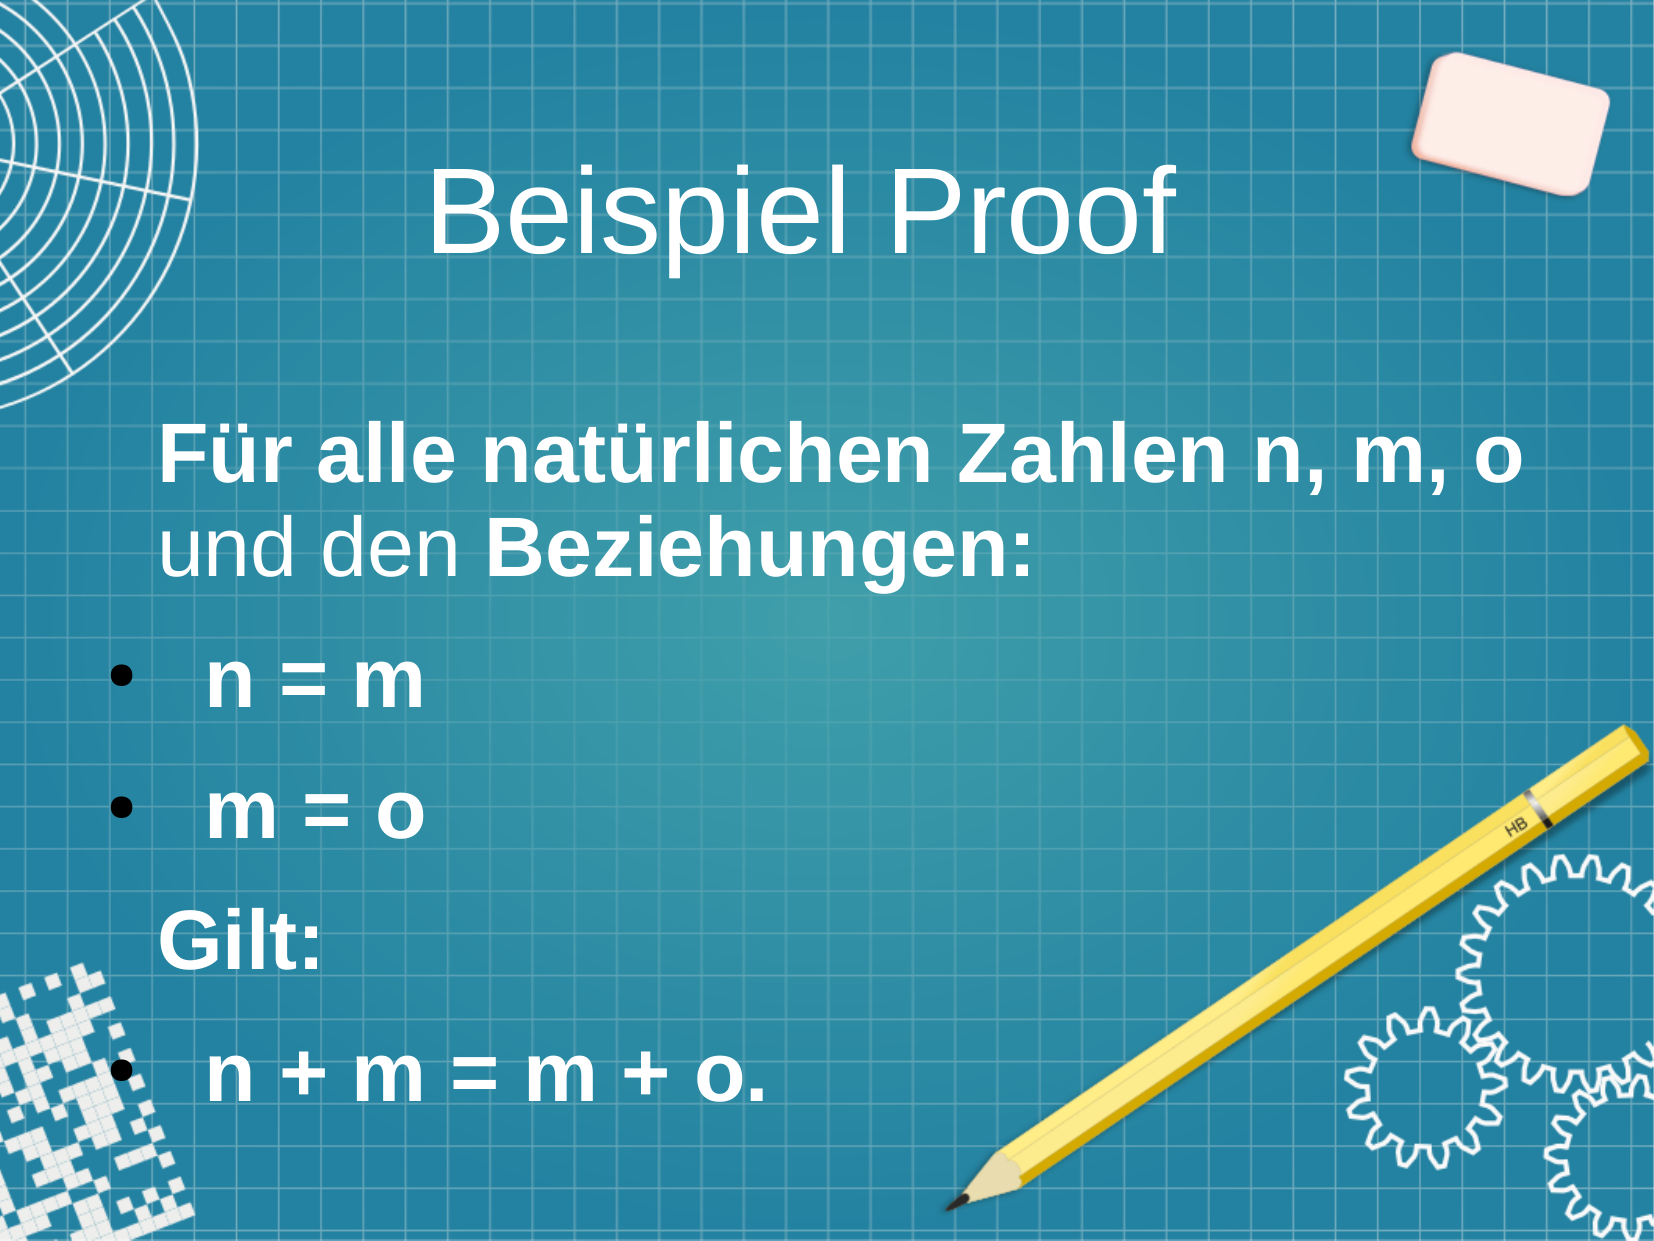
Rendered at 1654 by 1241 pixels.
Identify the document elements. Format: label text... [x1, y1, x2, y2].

title Beispiel Proof [210, 107, 1392, 316]
list Für alle natürlichen Zahlen n, m, o und den Beziehungen: n = m m = o Gilt: n + m = m + o. [90, 405, 1579, 1126]
picture [0, 0, 1654, 1241]
